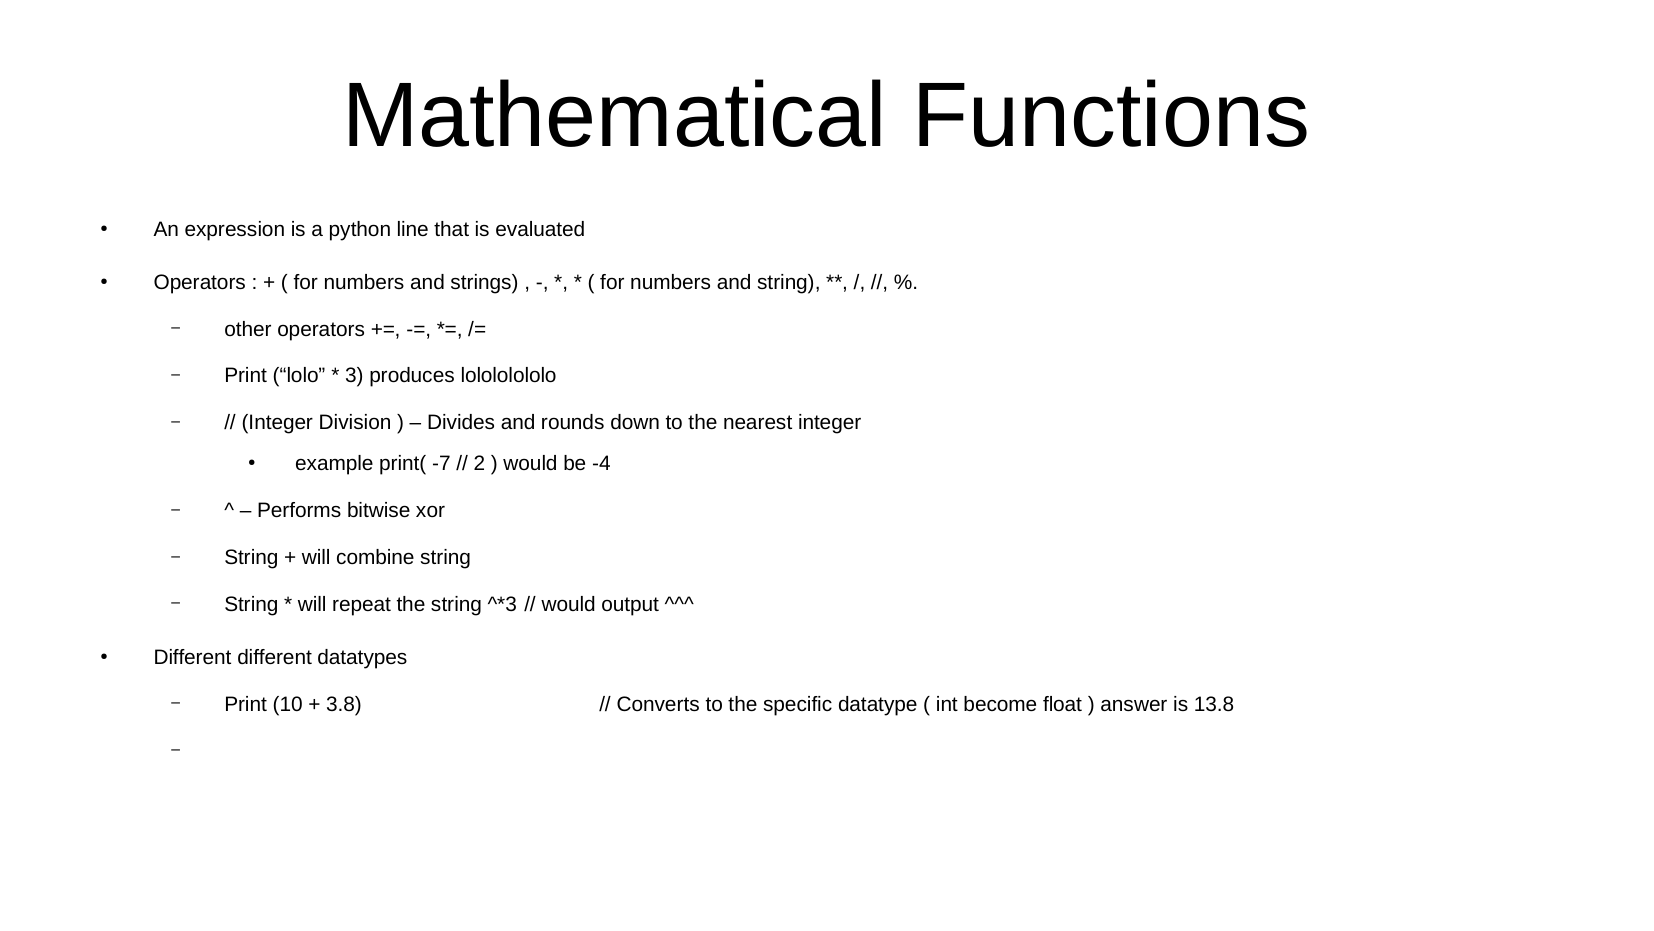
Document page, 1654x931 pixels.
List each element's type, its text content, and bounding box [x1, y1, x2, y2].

list An expression is a python line that is evaluated Operators : + ( for numbers and strings) , -, *, * ( for numbers and string), **, /, //, %. other operators +=, -=, *=, /= Print (“lolo” * 3) produces lolololololo // (Integer Division ) – Divides and rounds down to the nearest integer example print( -7 // 2 ) would be -4 ^ – Performs bitwise xor String + will combine string String * will repeat the string ^*3 // would output ^^^ Different different datatypes Print (10 + 3.8) // Converts to the specific datatype ( int become float ) answer is 13.8 [82, 217, 1576, 901]
title Mathematical Functions [82, 37, 1571, 193]
